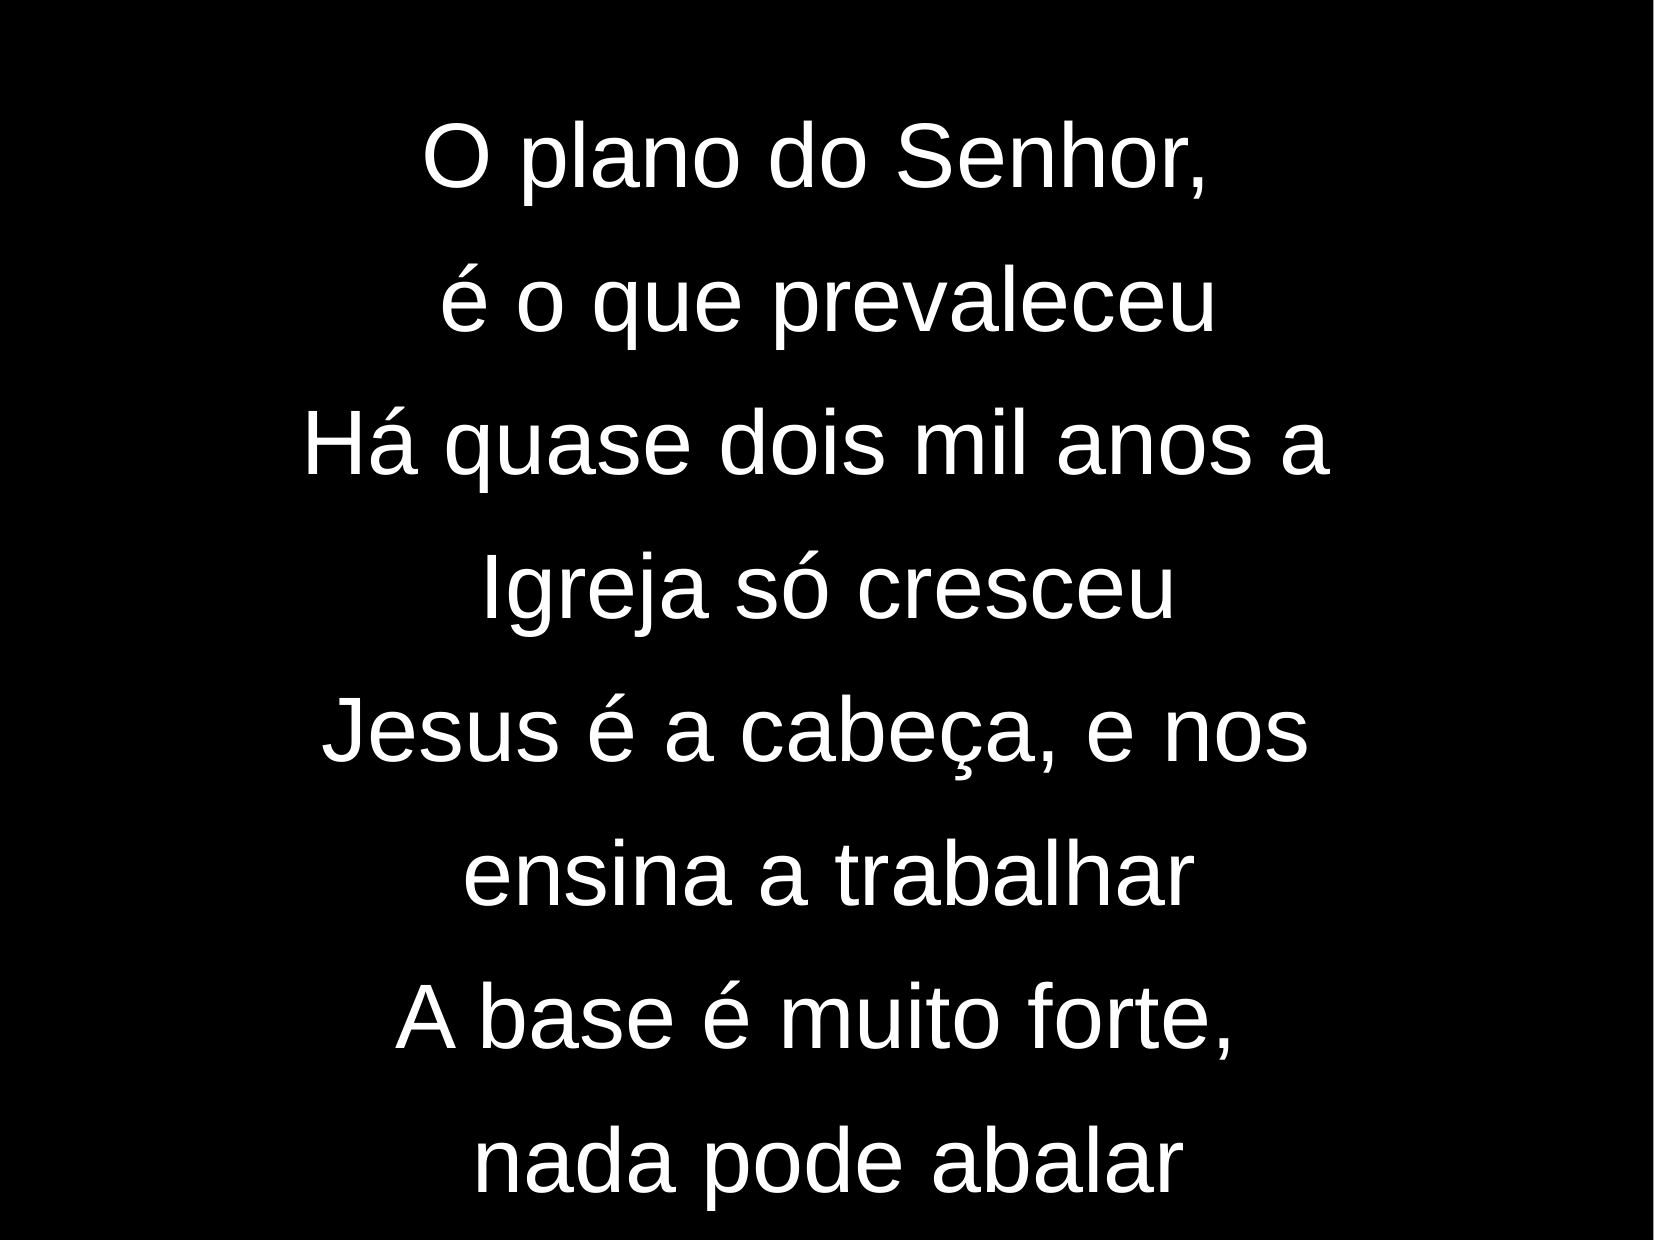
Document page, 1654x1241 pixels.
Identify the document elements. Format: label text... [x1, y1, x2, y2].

text_box O plano do Senhor, é o que prevaleceu Há quase dois mil anos a Igreja só cresceu Jesus é a cabeça, e nos ensina a trabalhar A base é muito forte, nada pode abalar [38, 56, 1621, 1182]
